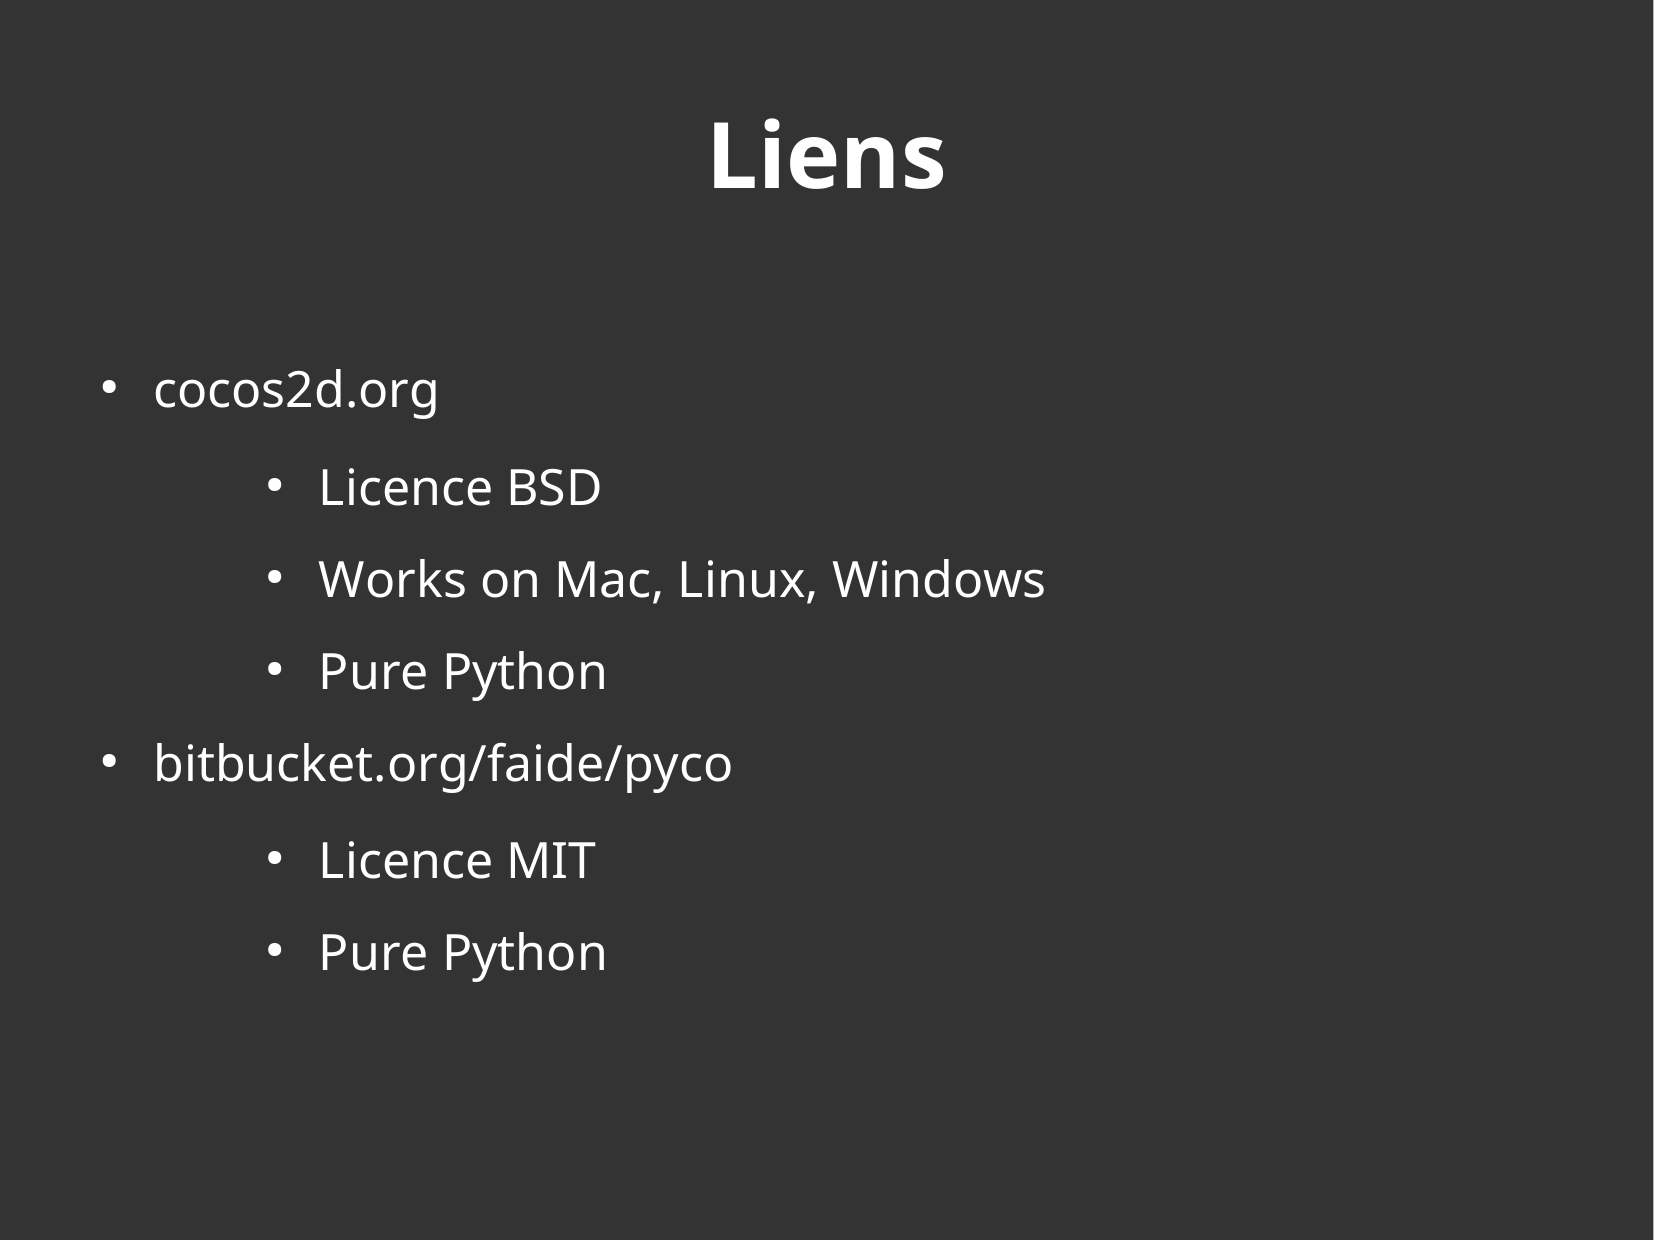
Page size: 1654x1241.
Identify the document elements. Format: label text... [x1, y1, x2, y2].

title Liens [82, 49, 1571, 257]
list cocos2d.org Licence BSD Works on Mac, Linux, Windows Pure Python bitbucket.org/faide/pyco Licence MIT Pure Python [82, 354, 1571, 934]
